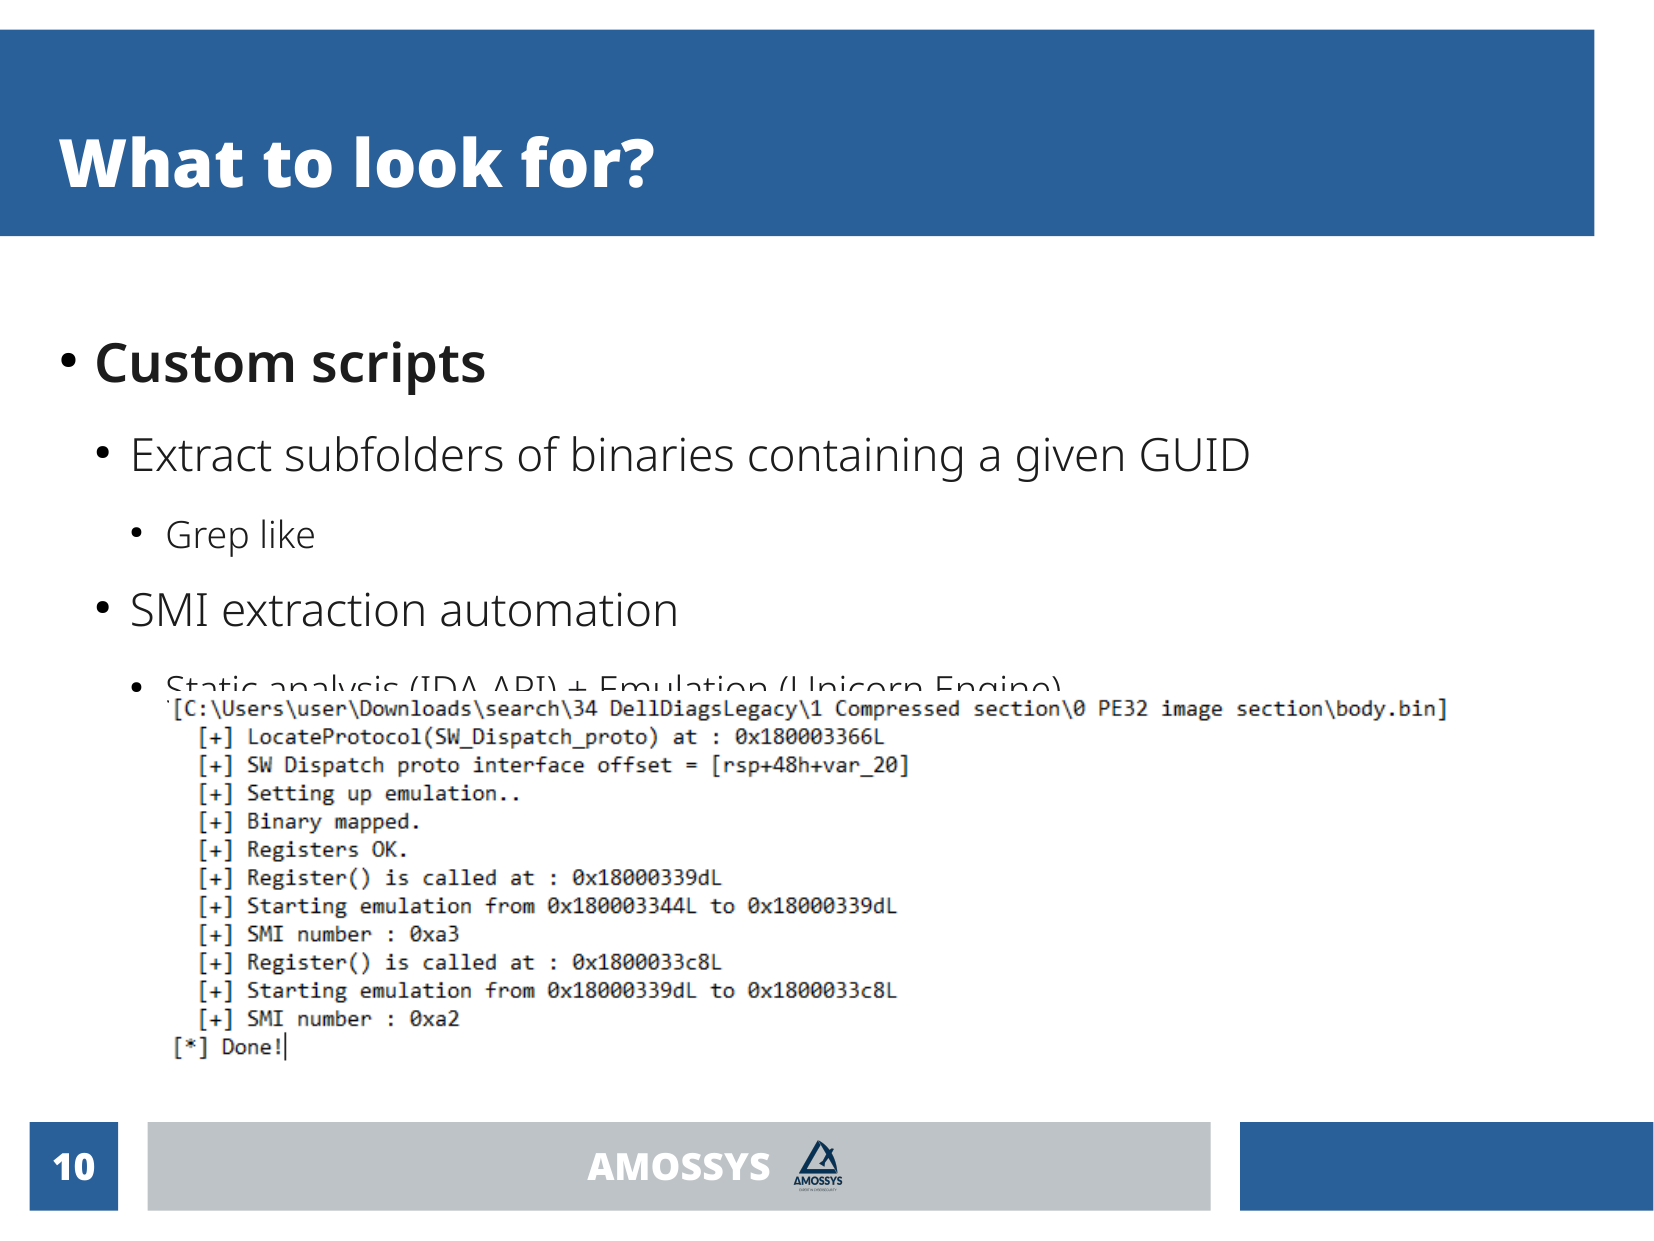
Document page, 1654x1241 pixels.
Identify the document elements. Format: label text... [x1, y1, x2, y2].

title What to look for? [59, 59, 1595, 207]
picture [791, 1139, 845, 1193]
list Custom scripts Extract subfolders of binaries containing a given GUID Grep like SMI extraction automation Static analysis (IDA API) + Emulation (Unicorn Engine) [59, 324, 1565, 1093]
picture [169, 691, 1455, 1067]
